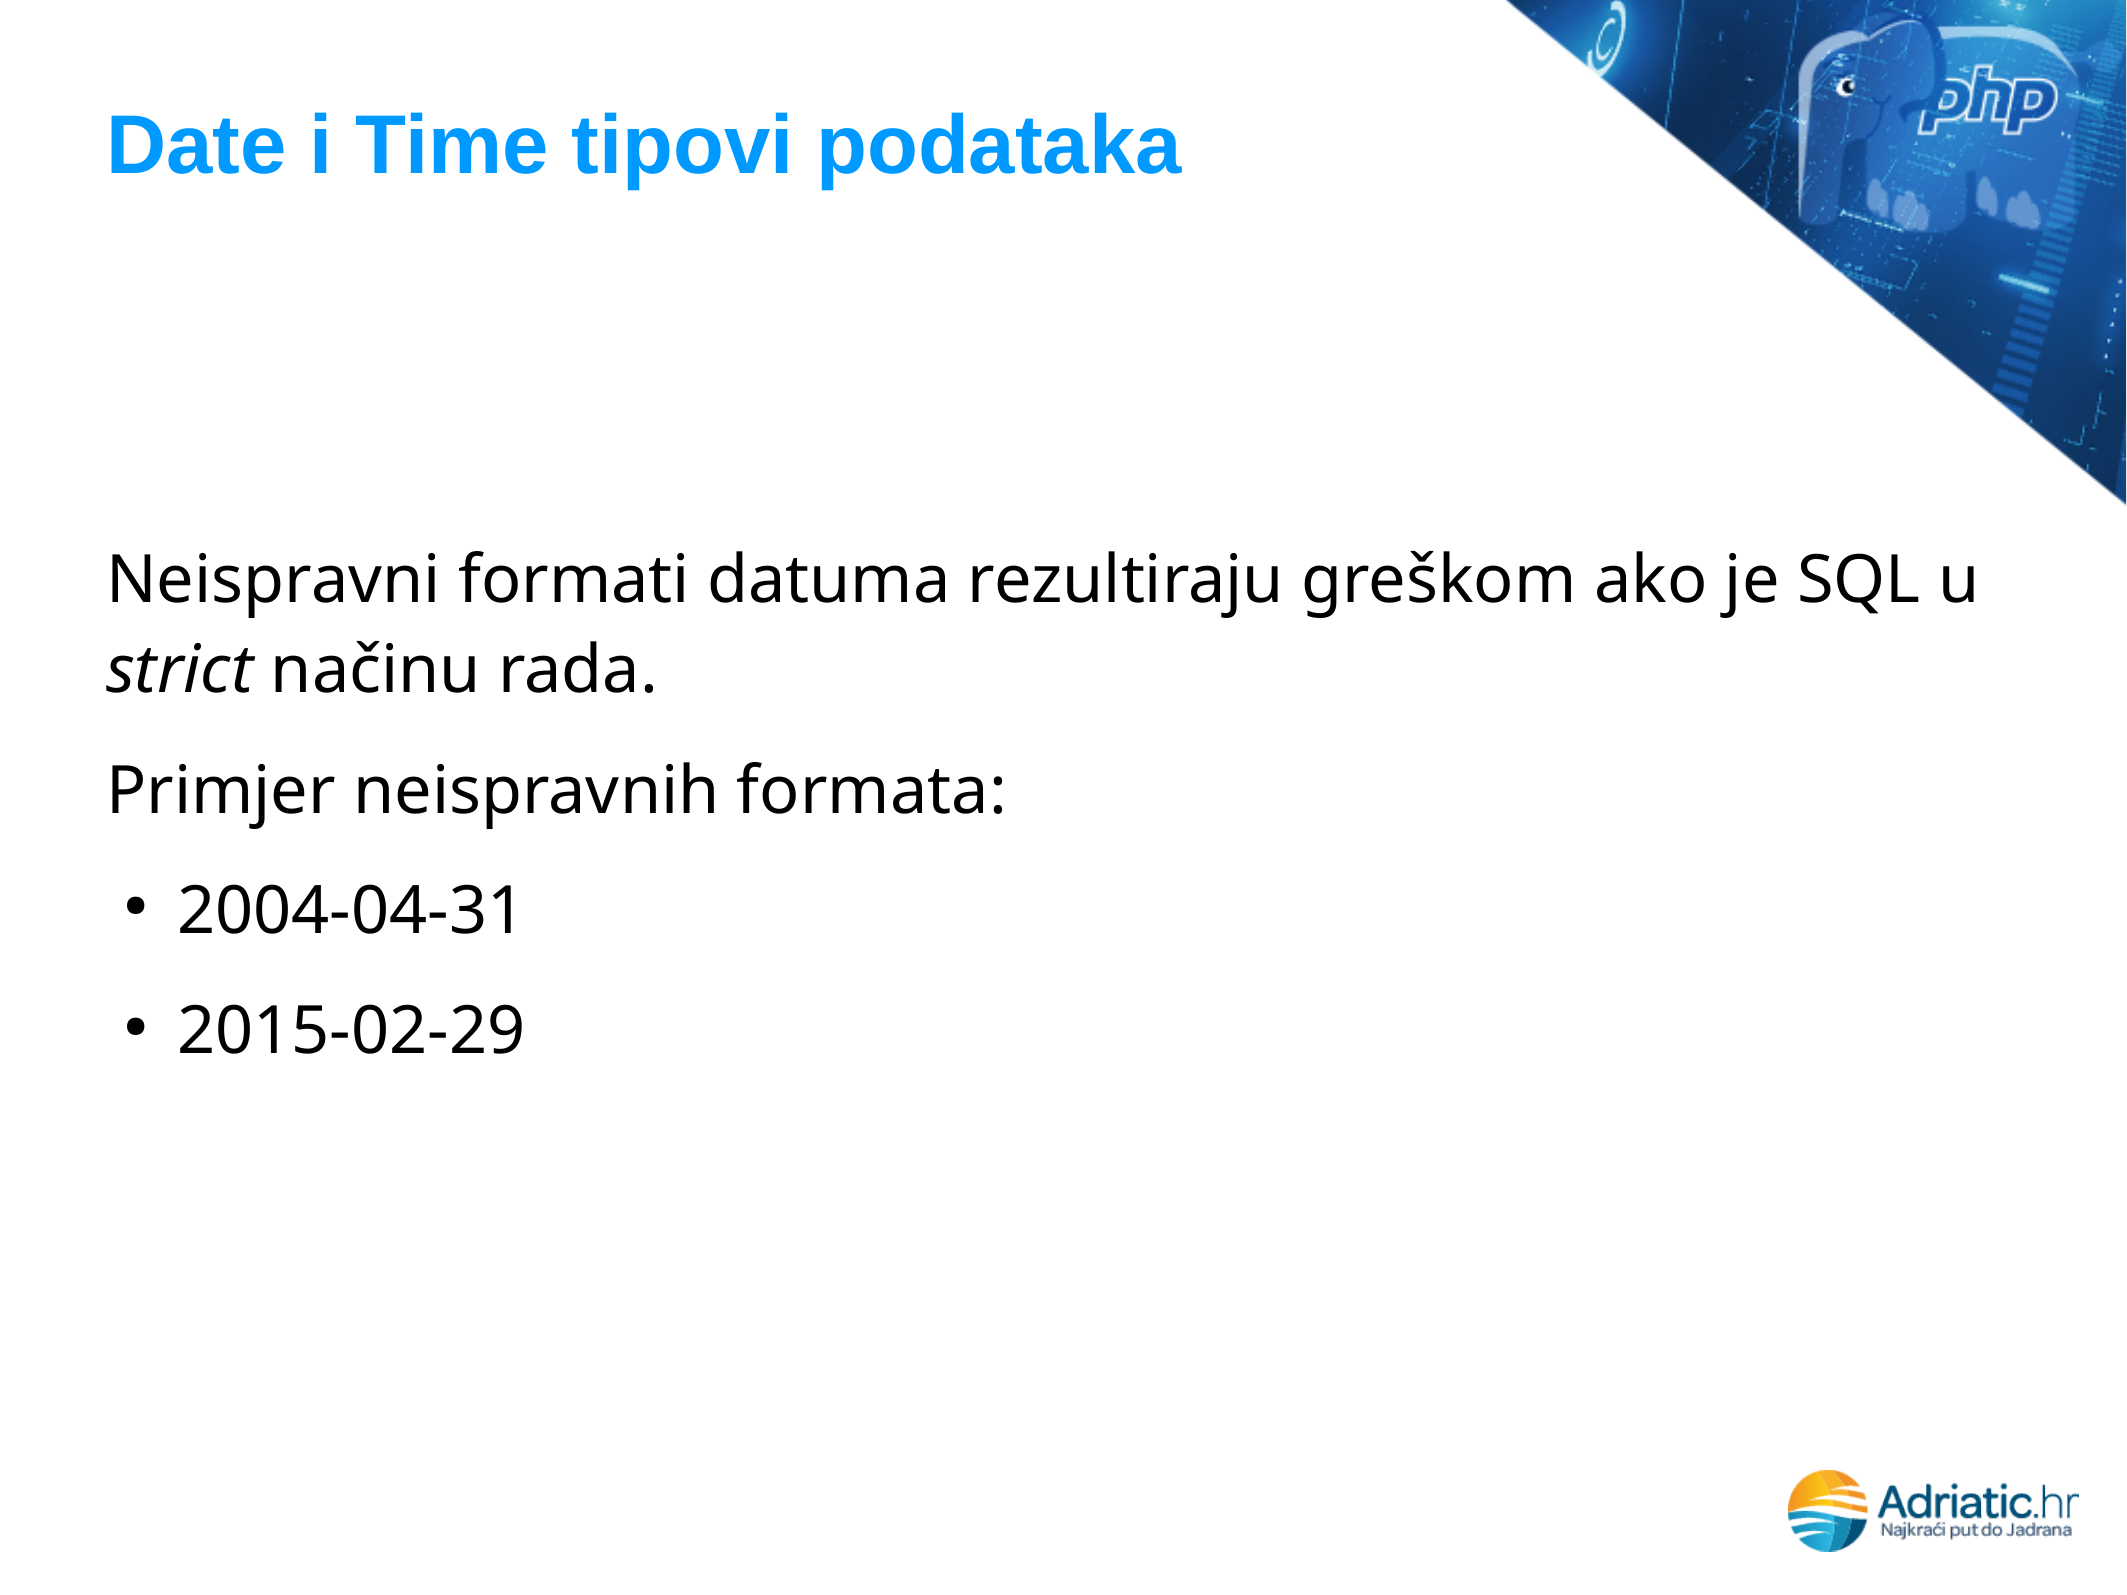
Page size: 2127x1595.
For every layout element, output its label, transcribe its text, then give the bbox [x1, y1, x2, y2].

list Neispravni formati datuma rezultiraju greškom ako je SQL u strict načinu rada. Primjer neispravnih formata: 2004-04-31 2015-02-29 [106, 271, 2038, 1453]
picture [1788, 1470, 2079, 1552]
picture [1505, 0, 2127, 625]
title Date i Time tipovi podataka [106, 70, 1630, 219]
